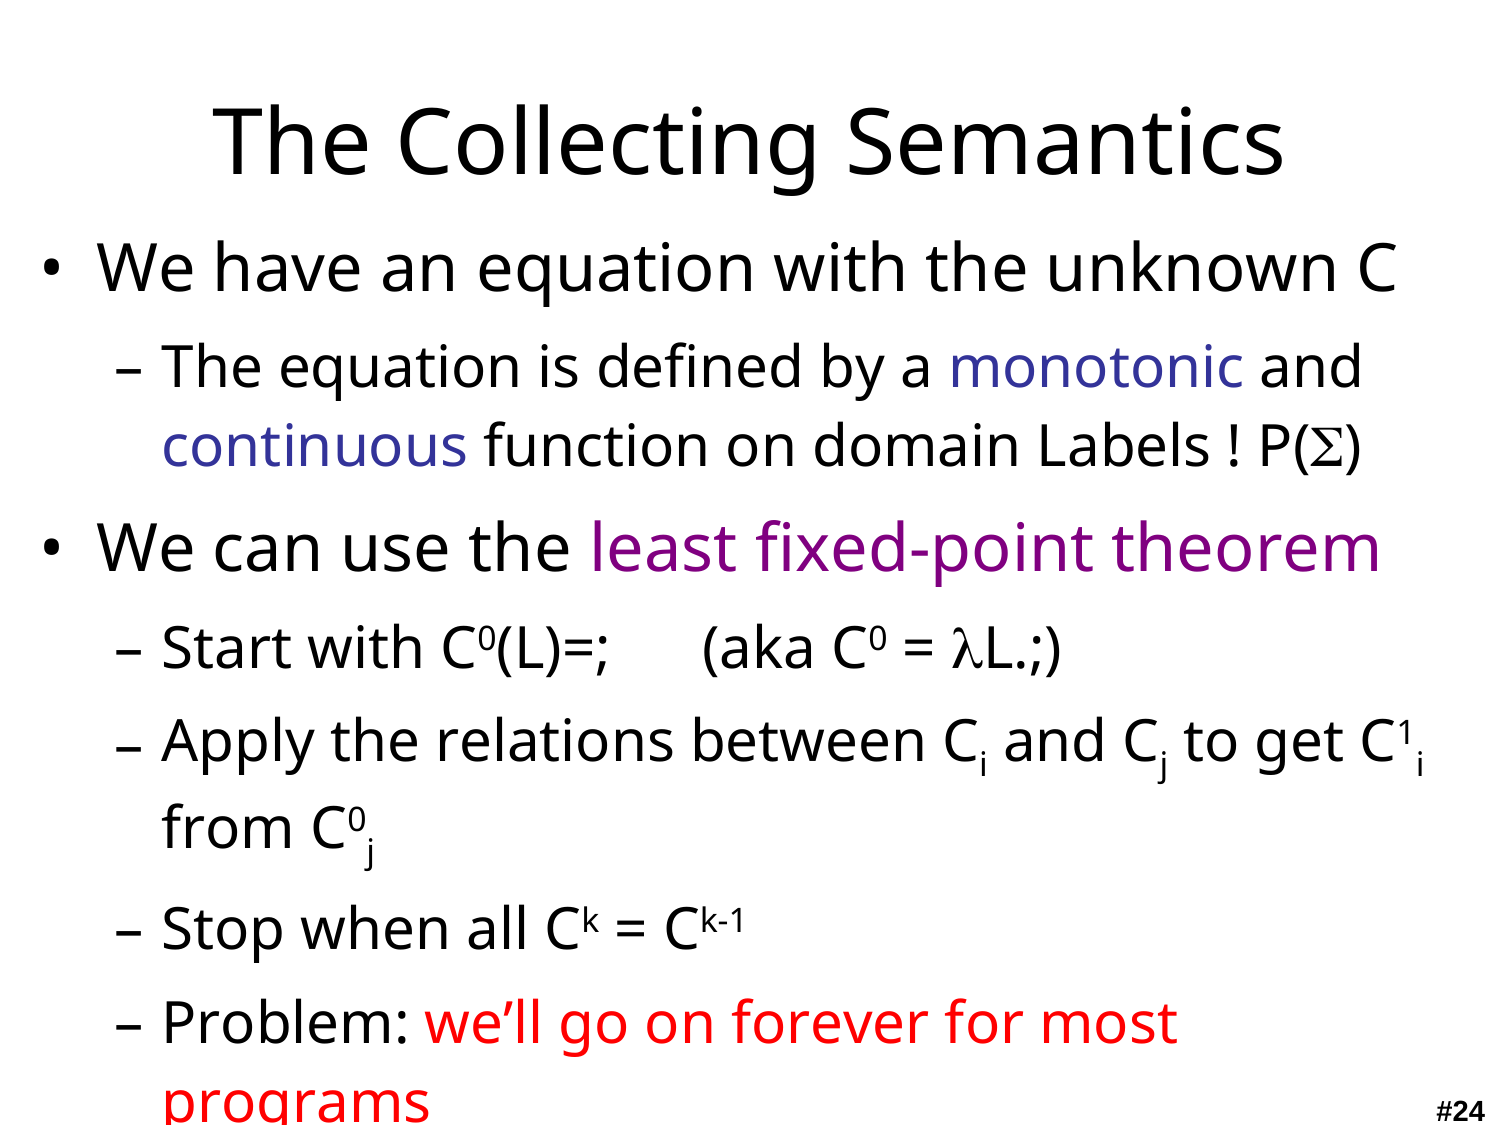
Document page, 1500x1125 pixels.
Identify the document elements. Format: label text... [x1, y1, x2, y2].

title The Collecting Semantics [24, 45, 1476, 212]
list We have an equation with the unknown C The equation is defined by a monotonic and continuous function on domain Labels ! P() We can use the least fixed-point theorem Start with C0(L)=; (aka C0 = L.;) Apply the relations between Ci and Cj to get C1i from C0j Stop when all Ck = Ck-1 Problem: we’ll go on forever for most programs But we know the fixed point exists [24, 212, 1476, 1060]
